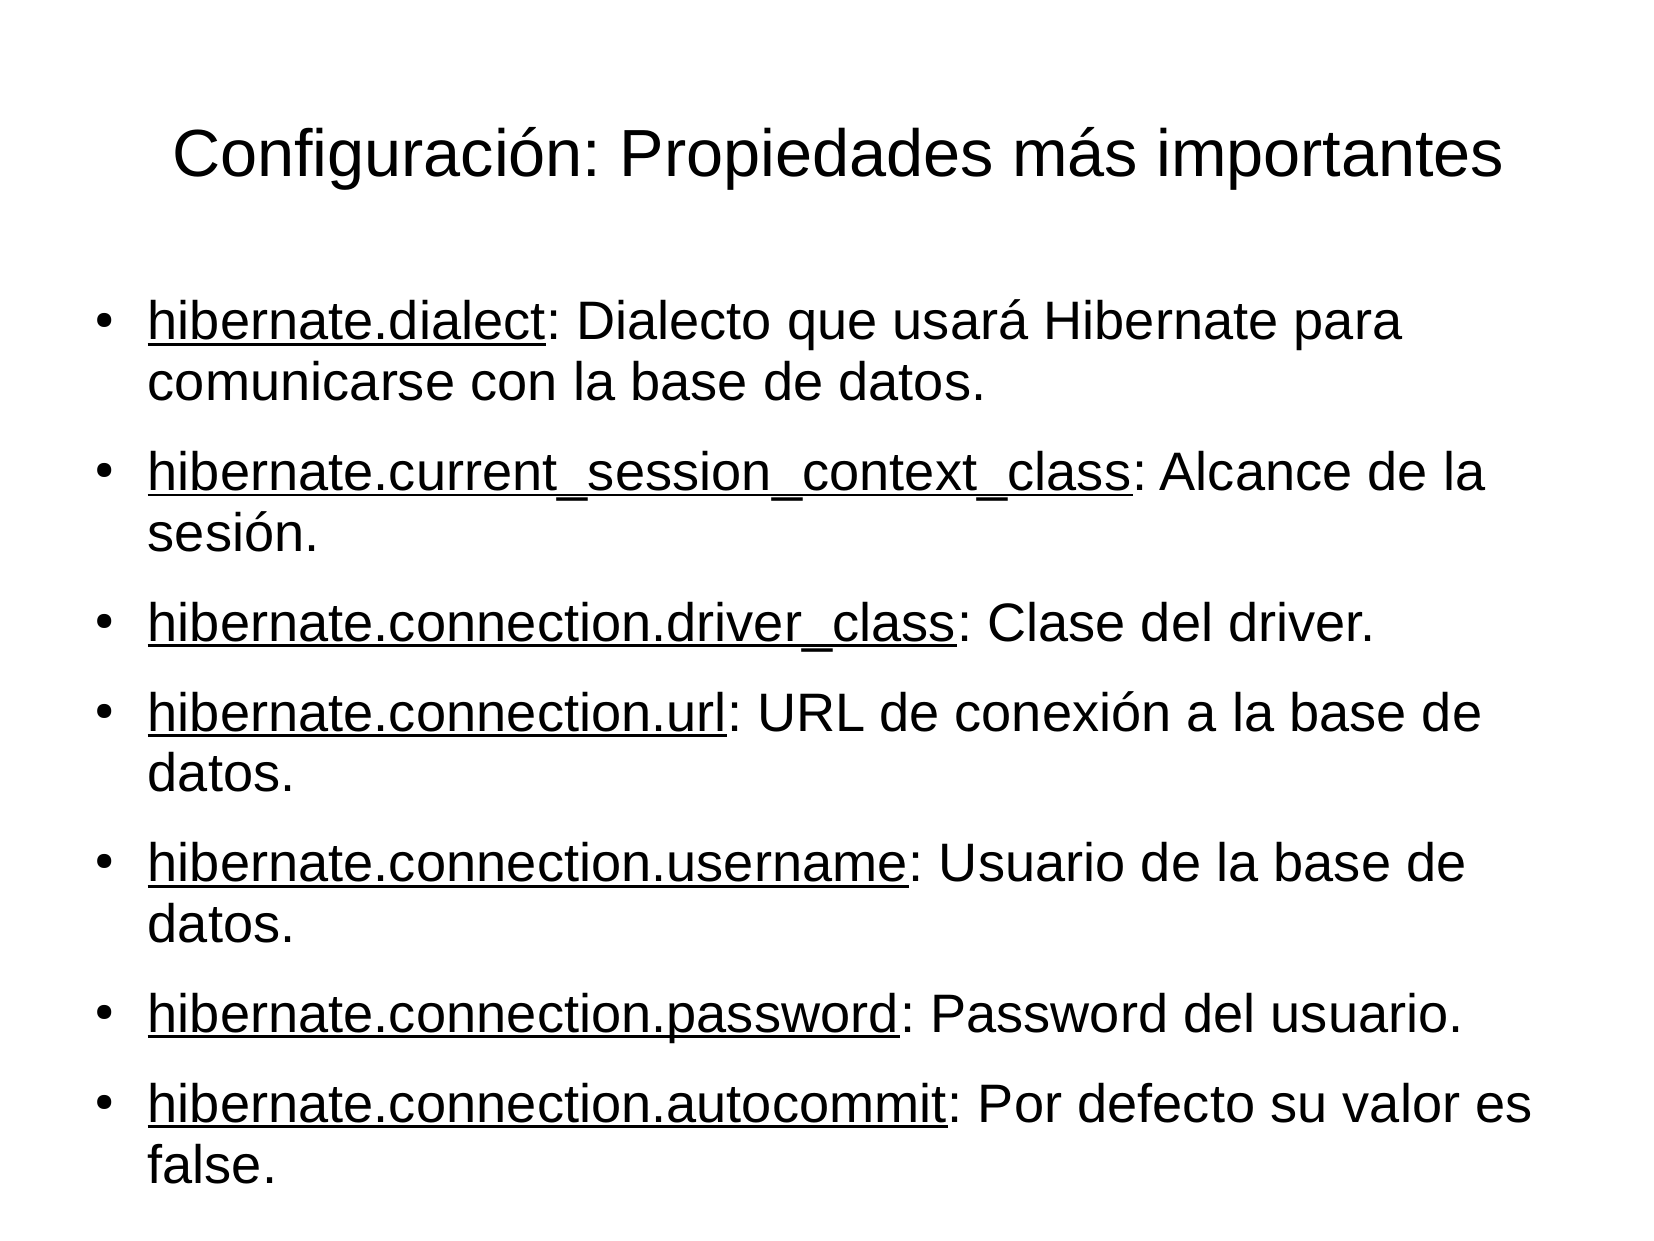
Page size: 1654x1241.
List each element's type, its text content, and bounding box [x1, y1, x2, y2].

title Configuración: Propiedades más importantes [82, 49, 1571, 257]
list hibernate.dialect: Dialecto que usará Hibernate para comunicarse con la base de datos. hibernate.current_session_context_class: Alcance de la sesión. hibernate.connection.driver_class: Clase del driver. hibernate.connection.url: URL de conexión a la base de datos. hibernate.connection.username: Usuario de la base de datos. hibernate.connection.password: Password del usuario. hibernate.connection.autocommit: Por defecto su valor es false. [76, 291, 1565, 1241]
